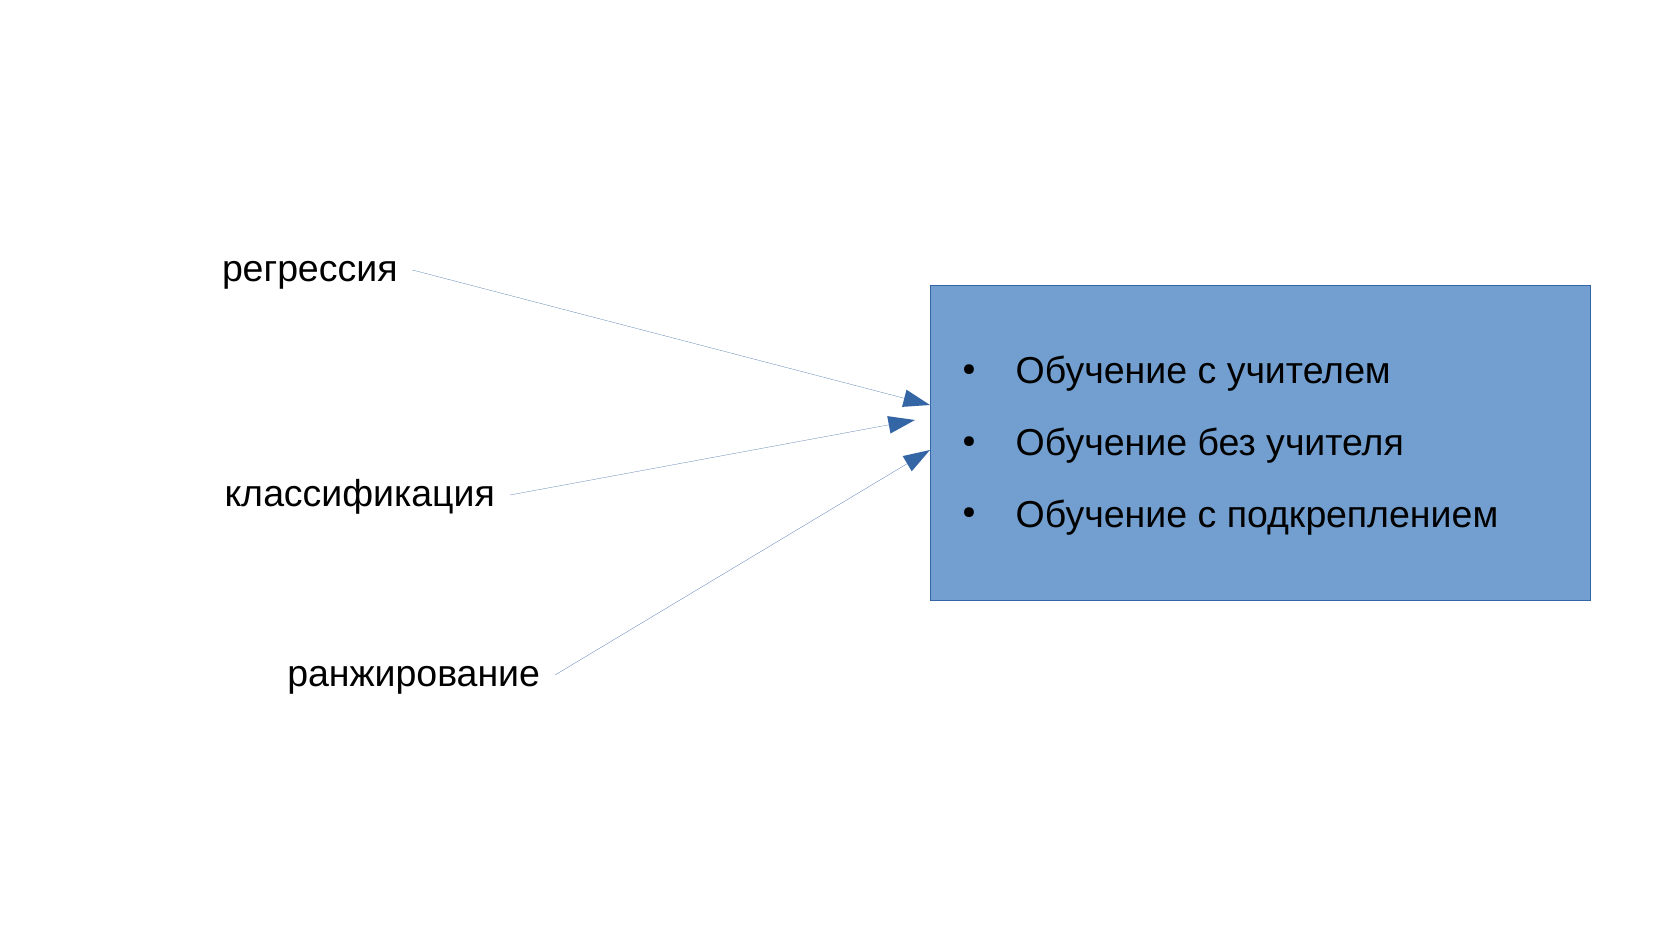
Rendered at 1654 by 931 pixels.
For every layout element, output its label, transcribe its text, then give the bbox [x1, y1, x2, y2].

text_box классификация [209, 465, 511, 522]
text_box регрессия [207, 240, 413, 297]
text_box Обучение с учителем Обучение без учителя Обучение с подкреплением [930, 285, 1591, 601]
text_box ранжирование [272, 645, 556, 702]
